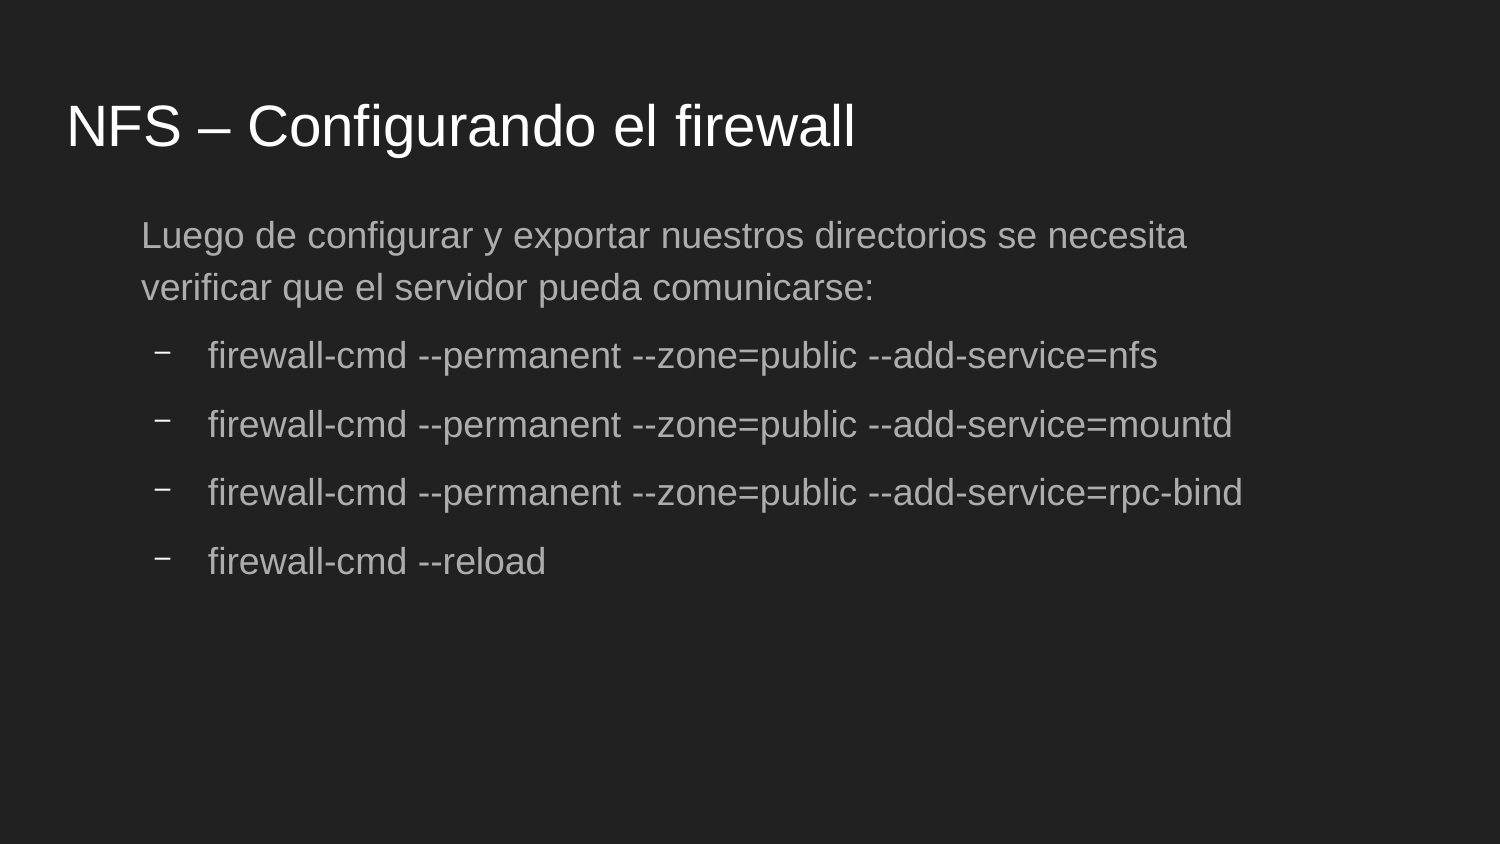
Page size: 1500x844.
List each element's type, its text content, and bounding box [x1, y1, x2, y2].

title NFS – Configurando el firewall [51, 72, 1449, 167]
list Luego de configurar y exportar nuestros directorios se necesita verificar que el servidor pueda comunicarse: firewall-cmd --permanent --zone=public --add-service=nfs firewall-cmd --permanent --zone=public --add-service=mountd firewall-cmd --permanent --zone=public --add-service=rpc-bind firewall-cmd --reload [51, 189, 1261, 750]
